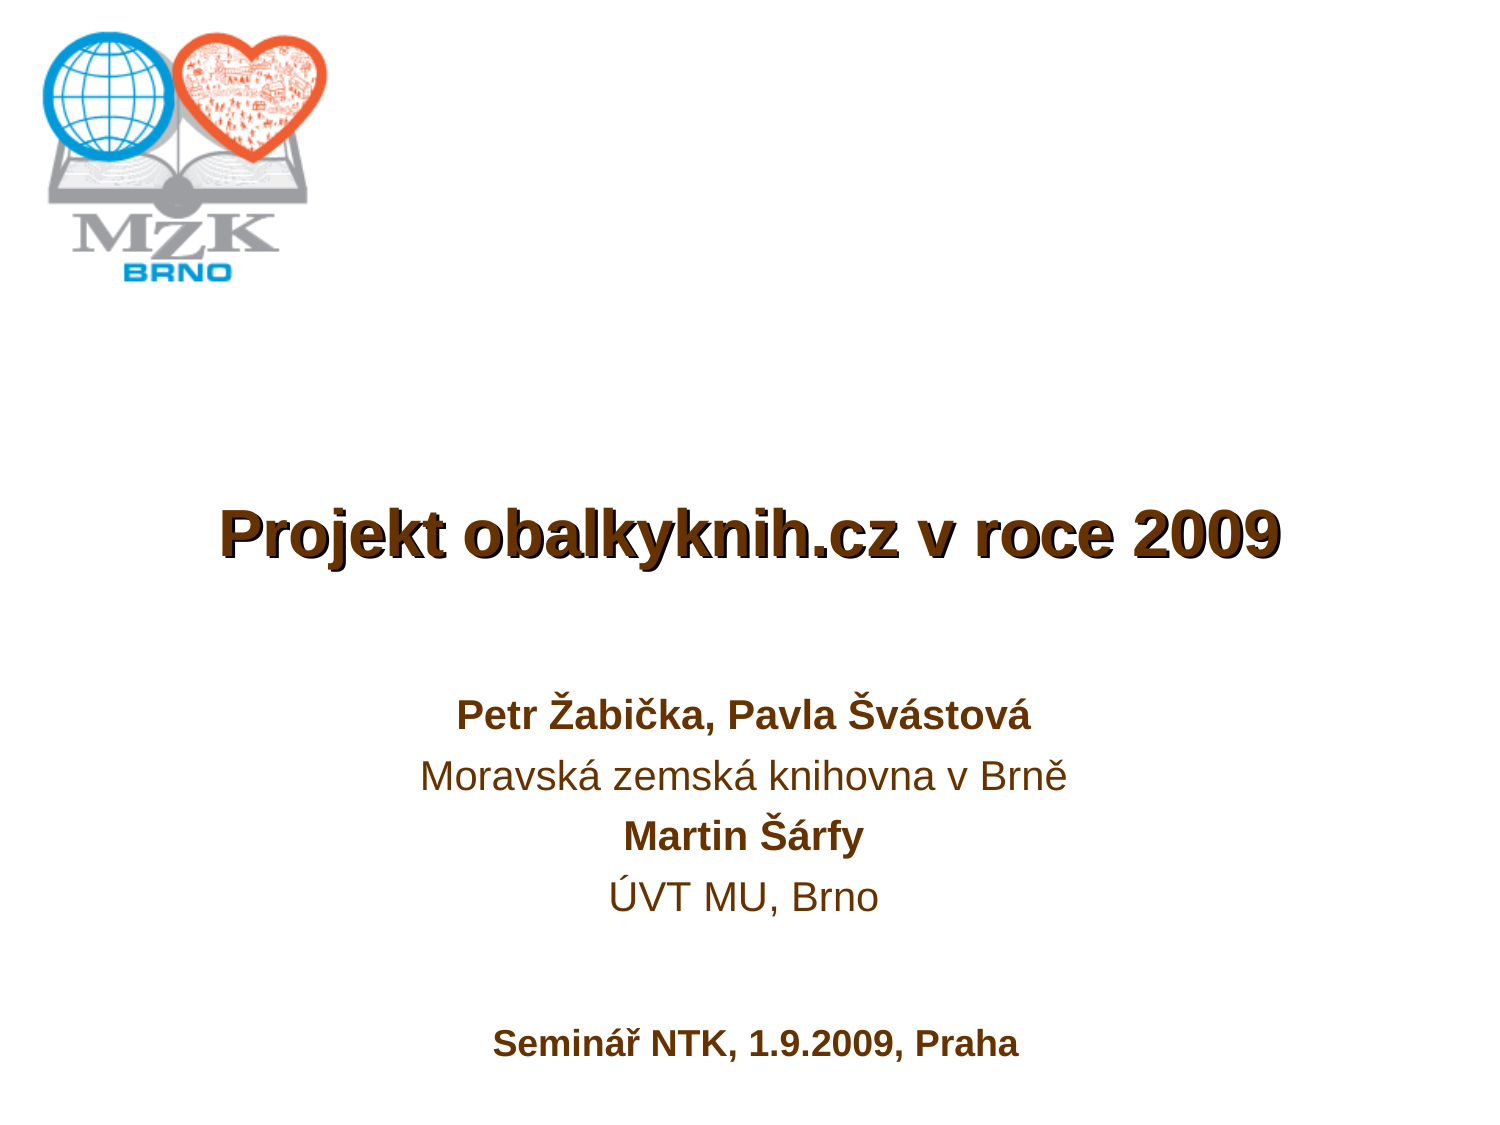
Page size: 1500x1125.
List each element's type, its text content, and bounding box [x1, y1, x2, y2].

text_box Projekt obalkyknih.cz v roce 2009 [29, 408, 1471, 651]
text_box Petr Žabička, Pavla Švástová Moravská zemská knihovna v Brně Martin Šárfy ÚVT MU, Brno [100, 680, 1388, 925]
picture [29, 18, 339, 288]
text_box Seminář NTK, 1.9.2009, Praha [477, 1011, 1035, 1072]
